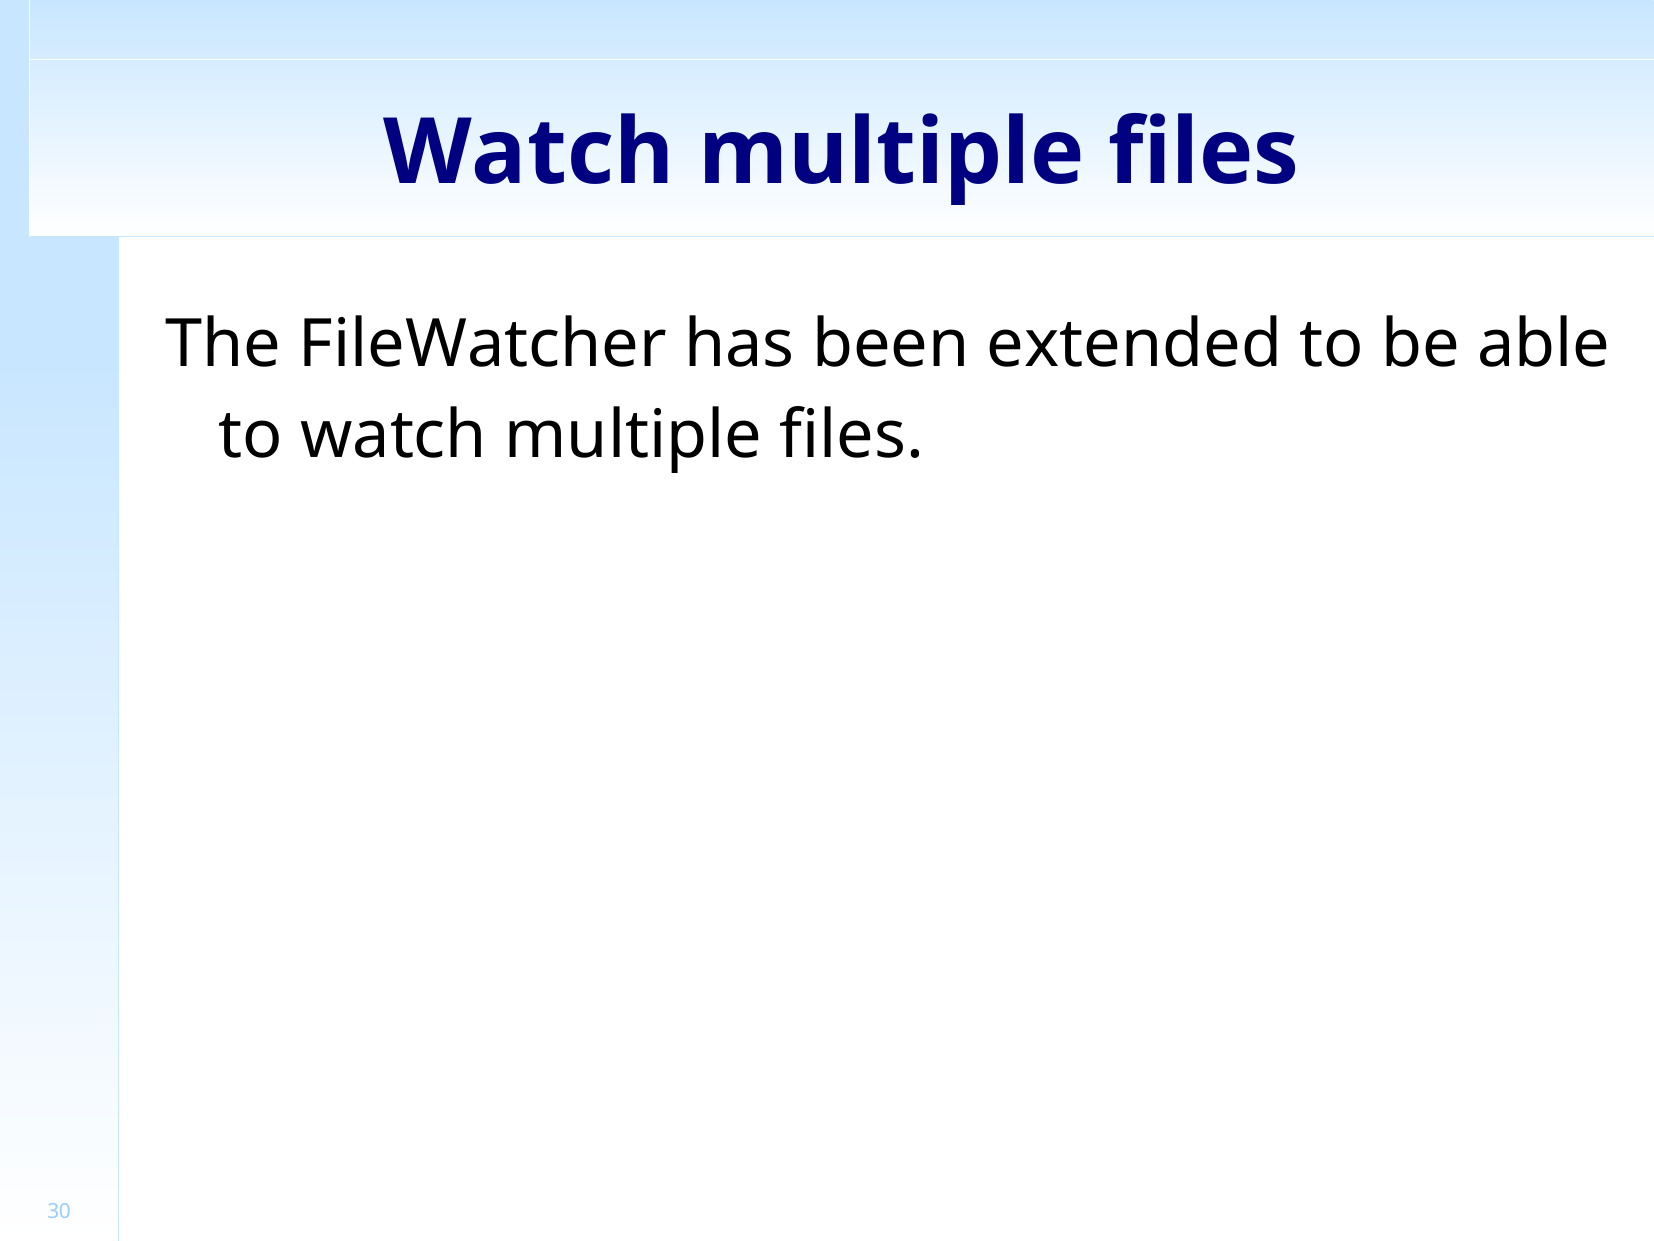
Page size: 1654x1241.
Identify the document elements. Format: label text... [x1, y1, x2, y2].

list The FileWatcher has been extended to be able to watch multiple files. [147, 295, 1625, 1182]
title Watch multiple files [29, 59, 1654, 237]
